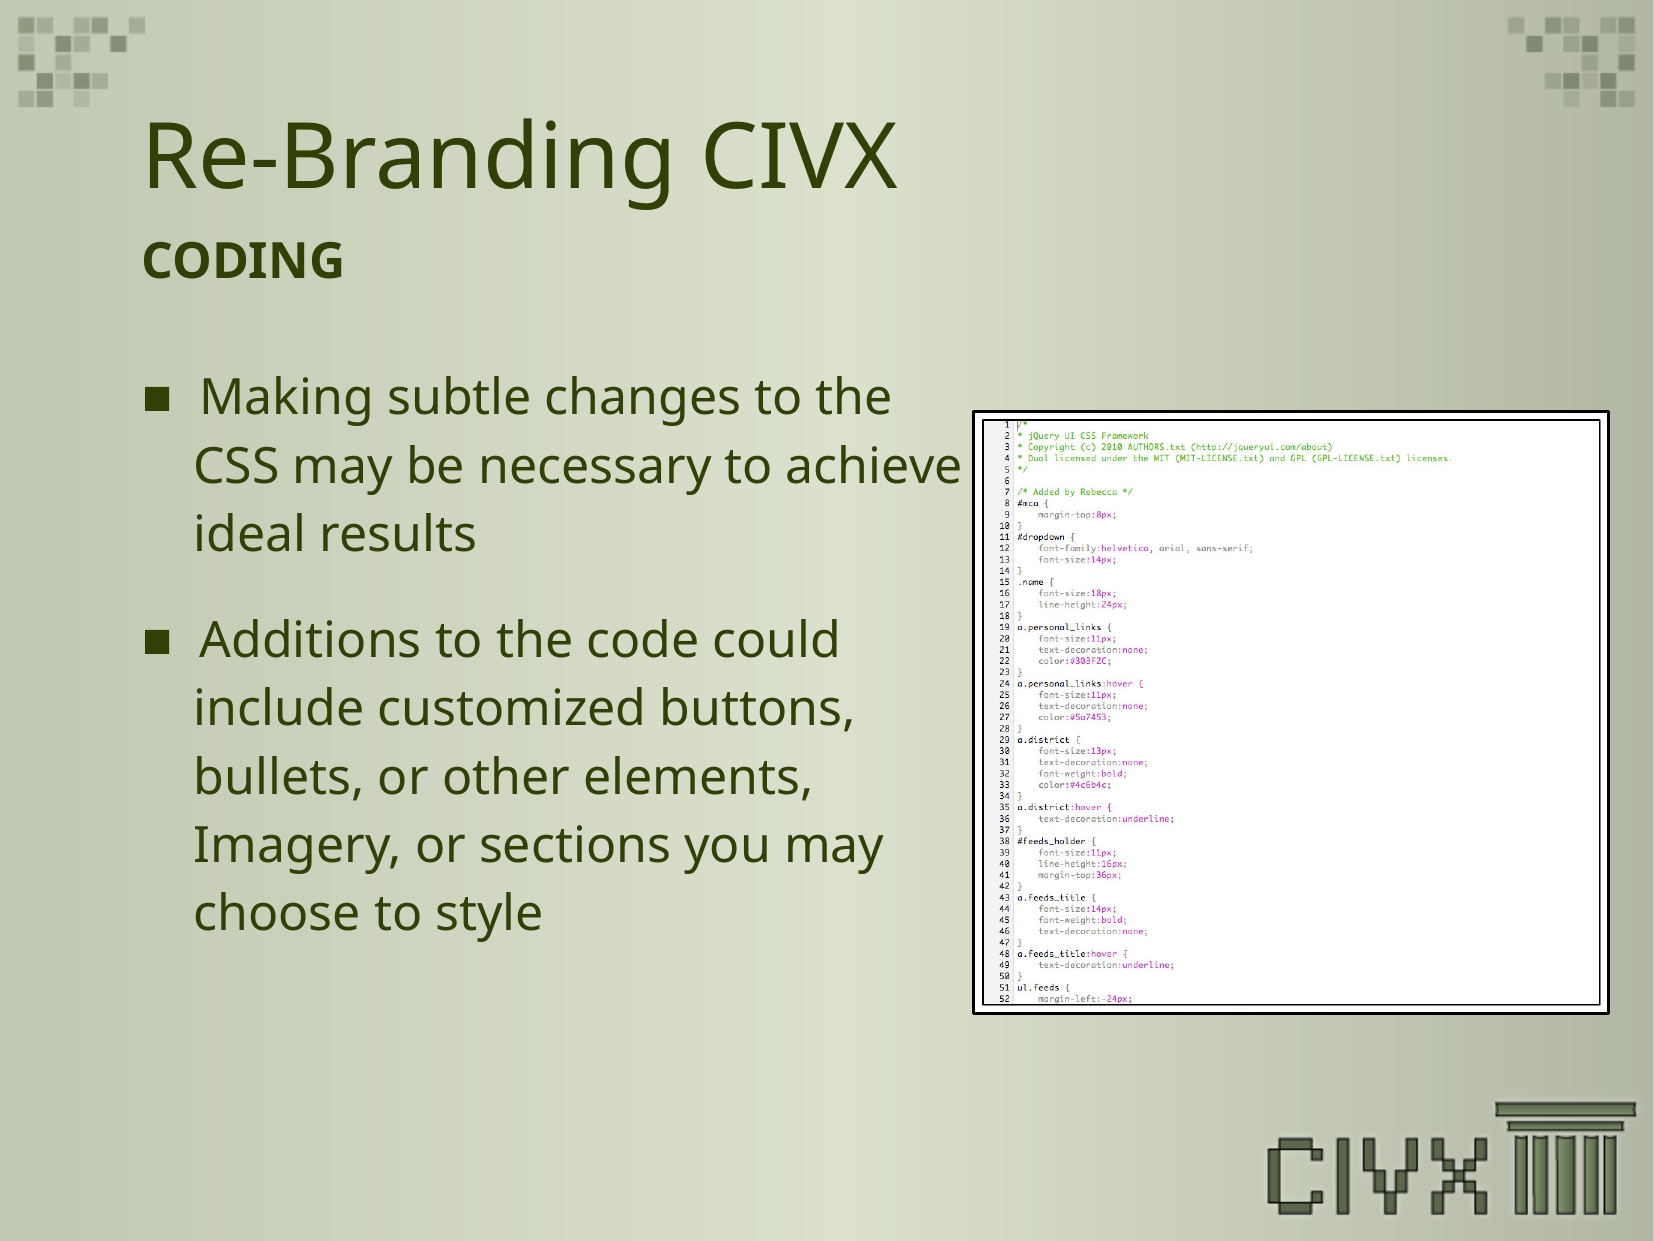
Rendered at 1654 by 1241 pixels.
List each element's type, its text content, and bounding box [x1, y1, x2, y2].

subtitle CODING n Making subtle changes to the CSS may be necessary to achieve ideal results n Additions to the code could include customized buttons, bullets, or other elements, Imagery, or sections you may choose to style [141, 285, 1630, 1090]
title Re-Branding CIVX [141, 56, 1630, 250]
picture [0, 0, 1654, 1241]
